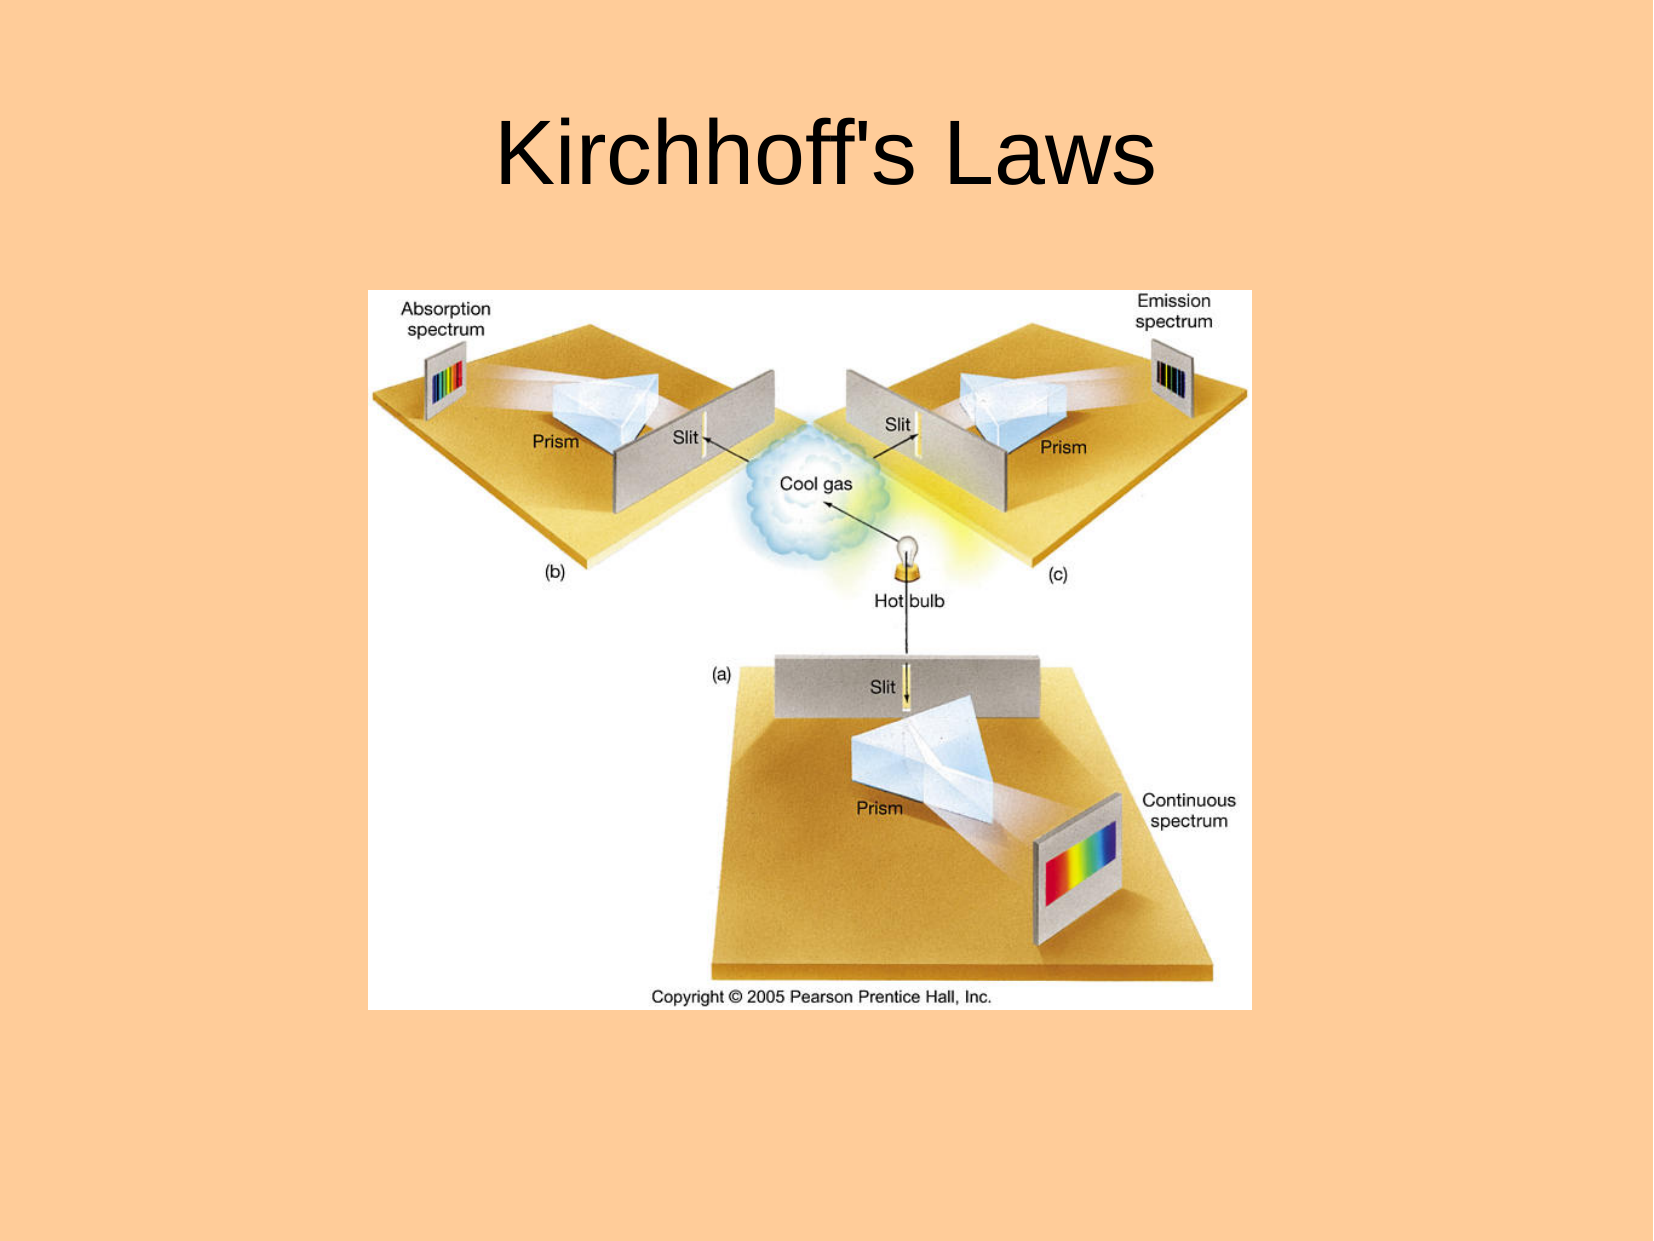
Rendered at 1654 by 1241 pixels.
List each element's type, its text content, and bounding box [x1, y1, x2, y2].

picture [368, 290, 1252, 1010]
title Kirchhoff's Laws [82, 49, 1571, 257]
